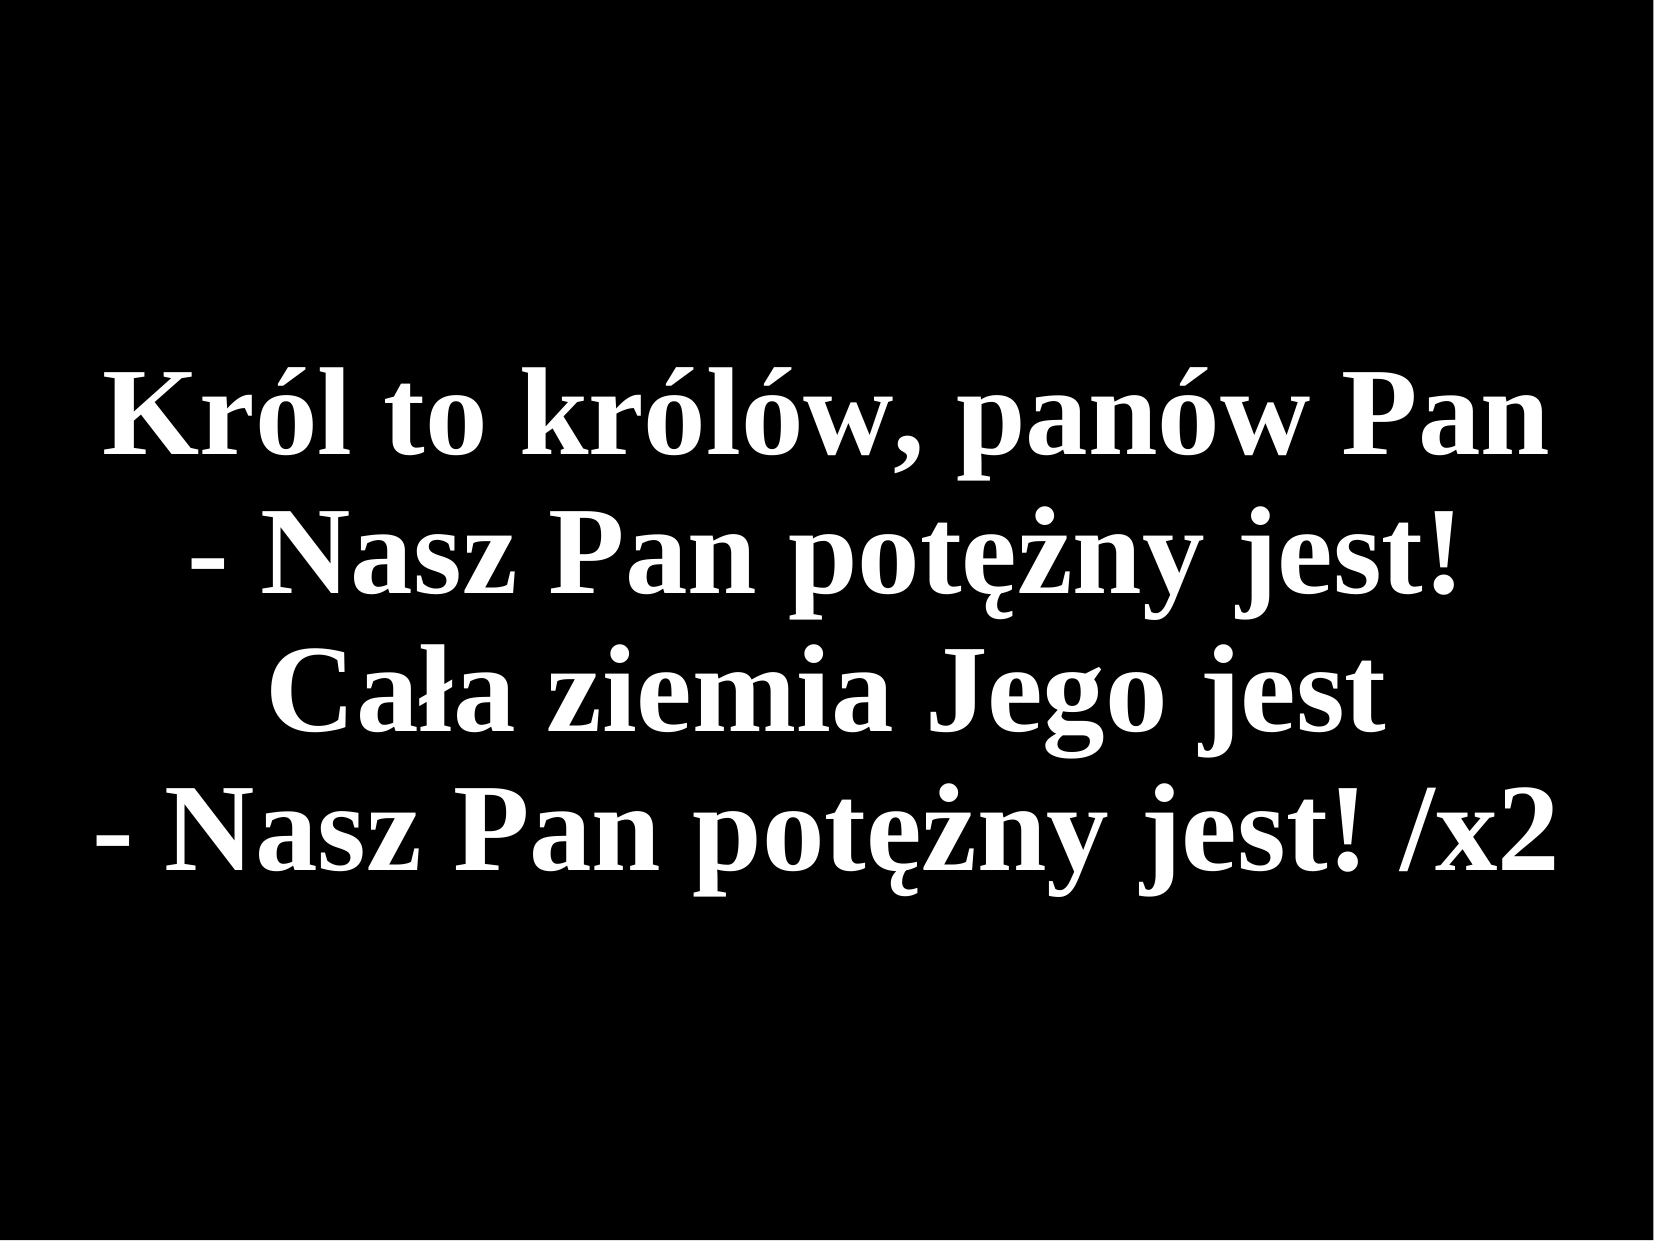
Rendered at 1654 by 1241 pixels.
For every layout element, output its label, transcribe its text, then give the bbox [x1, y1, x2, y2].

title Król to królów, panów Pan - Nasz Pan potężny jest! Cała ziemia Jego jest - Nasz Pan potężny jest! /x2 [0, 0, 1654, 1241]
